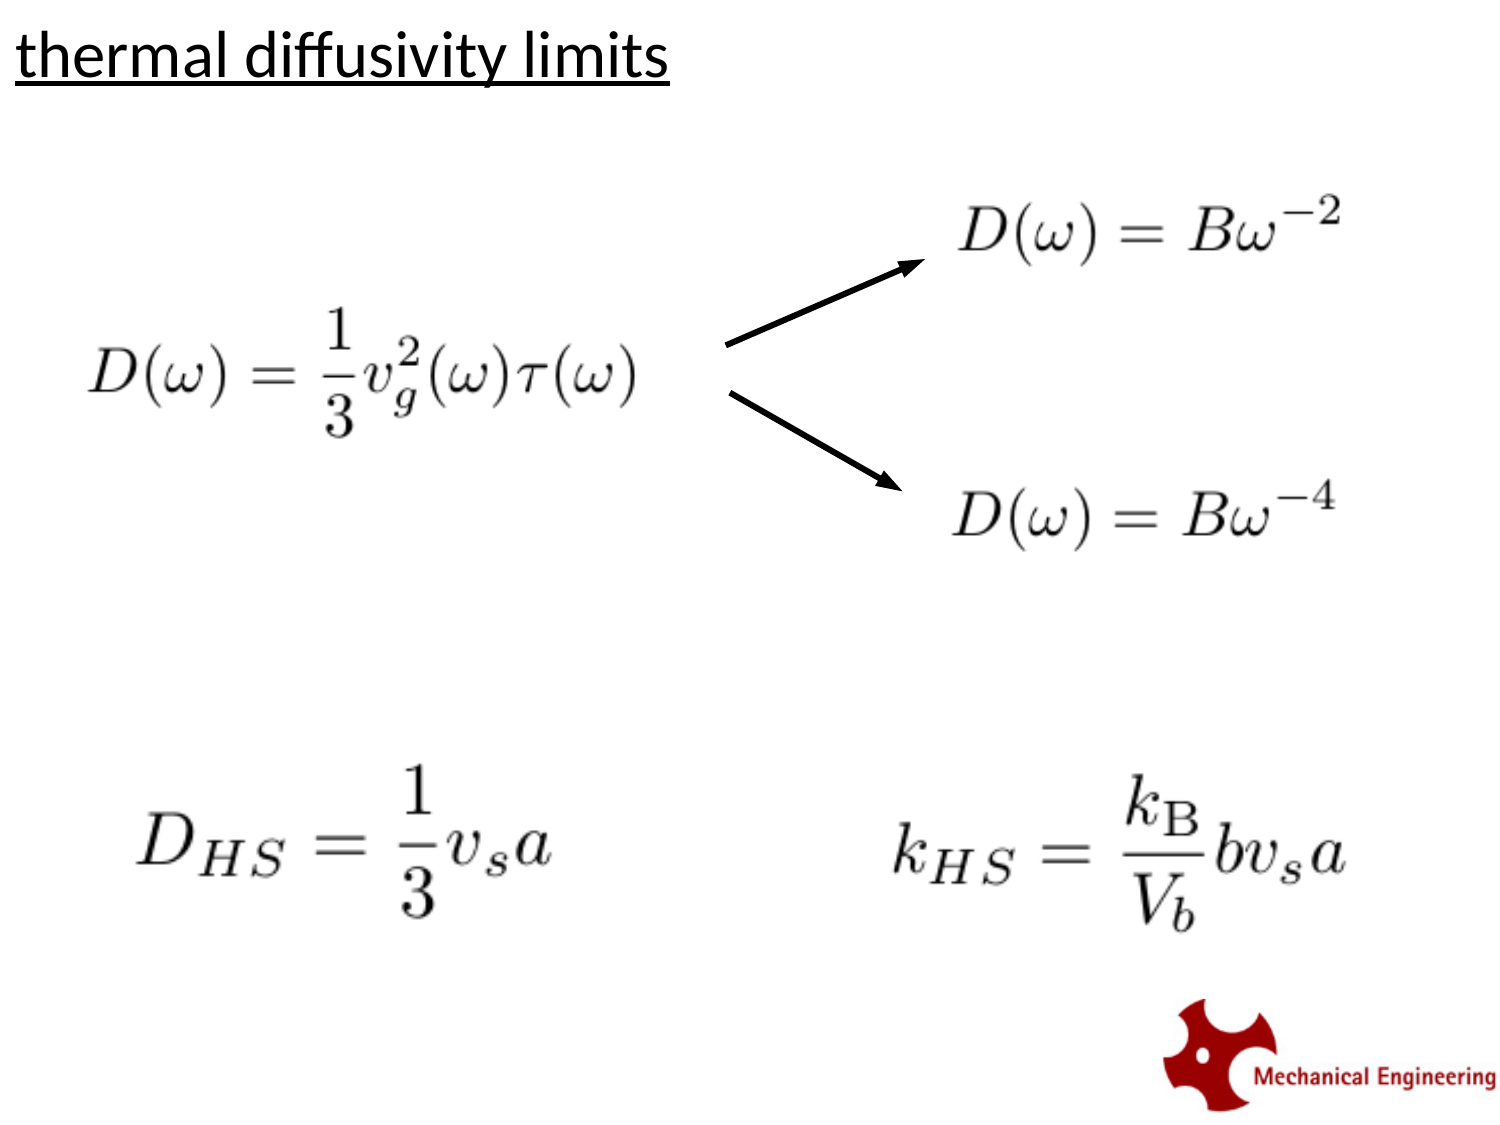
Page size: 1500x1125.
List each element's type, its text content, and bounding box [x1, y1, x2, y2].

picture [76, 287, 651, 457]
picture [870, 731, 1351, 953]
picture [932, 455, 1356, 566]
picture [1162, 999, 1497, 1113]
picture [115, 724, 557, 953]
picture [930, 184, 1360, 283]
title thermal diffusivity limits [0, 0, 1351, 145]
